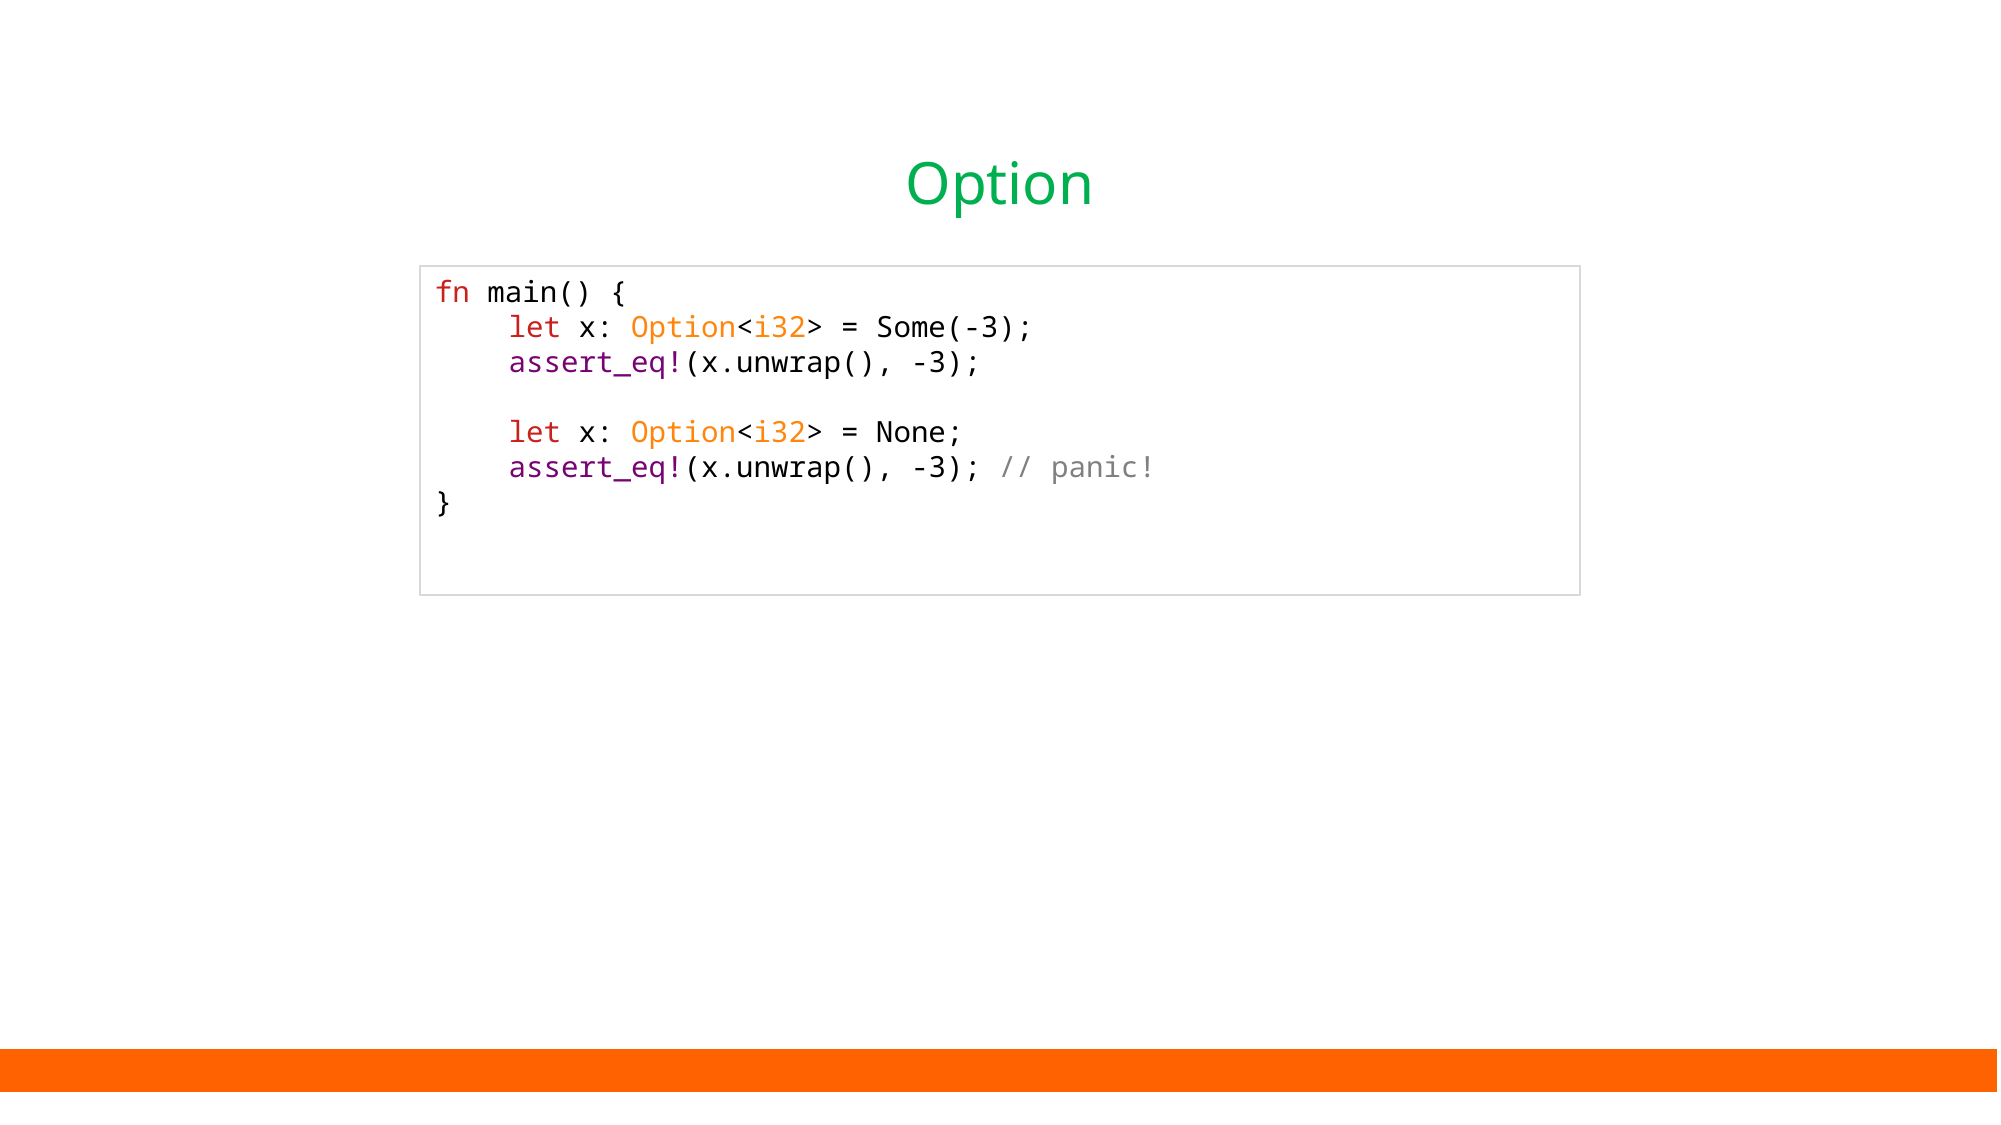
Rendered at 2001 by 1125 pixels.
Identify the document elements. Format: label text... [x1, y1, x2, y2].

text_box fn main() { let x: Option<i32> = Some(-3); assert_eq!(x.unwrap(), -3); let x: Option<i32> = None; assert_eq!(x.unwrap(), -3); // panic! } [419, 265, 1581, 596]
text_box [0, 1049, 1997, 1092]
list Option [420, 146, 1580, 237]
